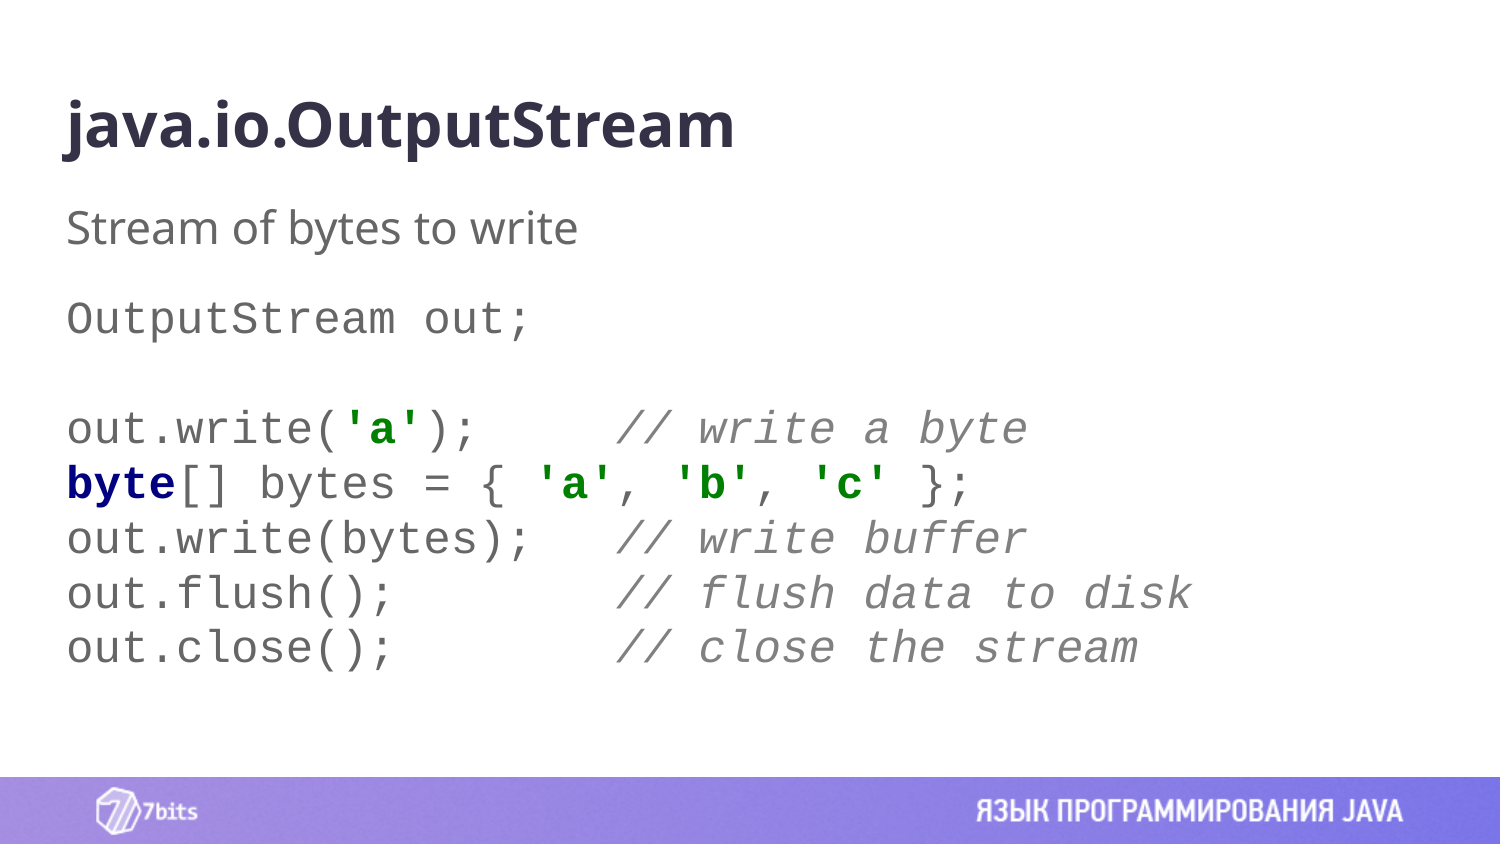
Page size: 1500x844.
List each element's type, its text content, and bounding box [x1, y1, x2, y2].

title java.io.OutputStream [51, 69, 1449, 164]
list Stream of bytes to write OutputStream out; out.write('a'); // write a byte byte[] bytes = { 'a', 'b', 'c' }; out.write(bytes); // write buffer out.flush(); // flush data to disk out.close(); // close the stream [51, 184, 1449, 745]
picture [0, 777, 1500, 844]
